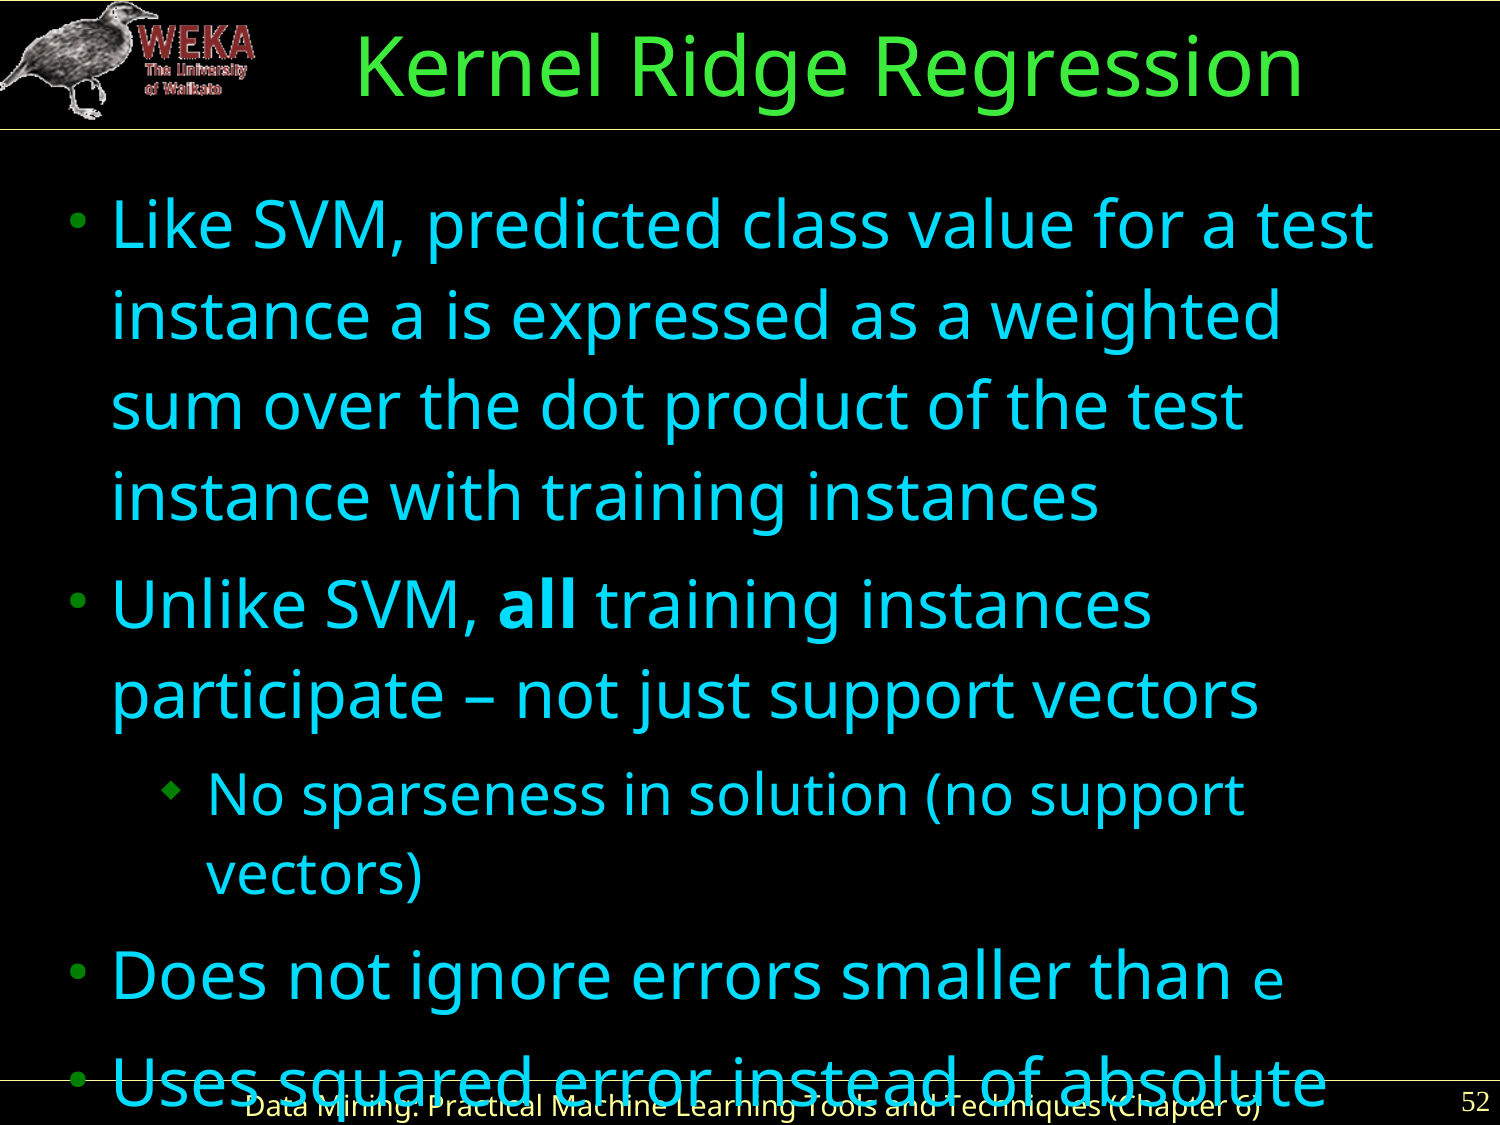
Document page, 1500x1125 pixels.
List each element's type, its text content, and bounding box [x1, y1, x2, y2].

list Like SVM, predicted class value for a test instance a is expressed as a weighted sum over the dot product of the test instance with training instances Unlike SVM, all training instances participate – not just support vectors No sparseness in solution (no support vectors) Does not ignore errors smaller than e Uses squared error instead of absolute error [67, 177, 1418, 1117]
picture [0, 1, 266, 129]
title Kernel Ridge Regression [353, 0, 1429, 159]
